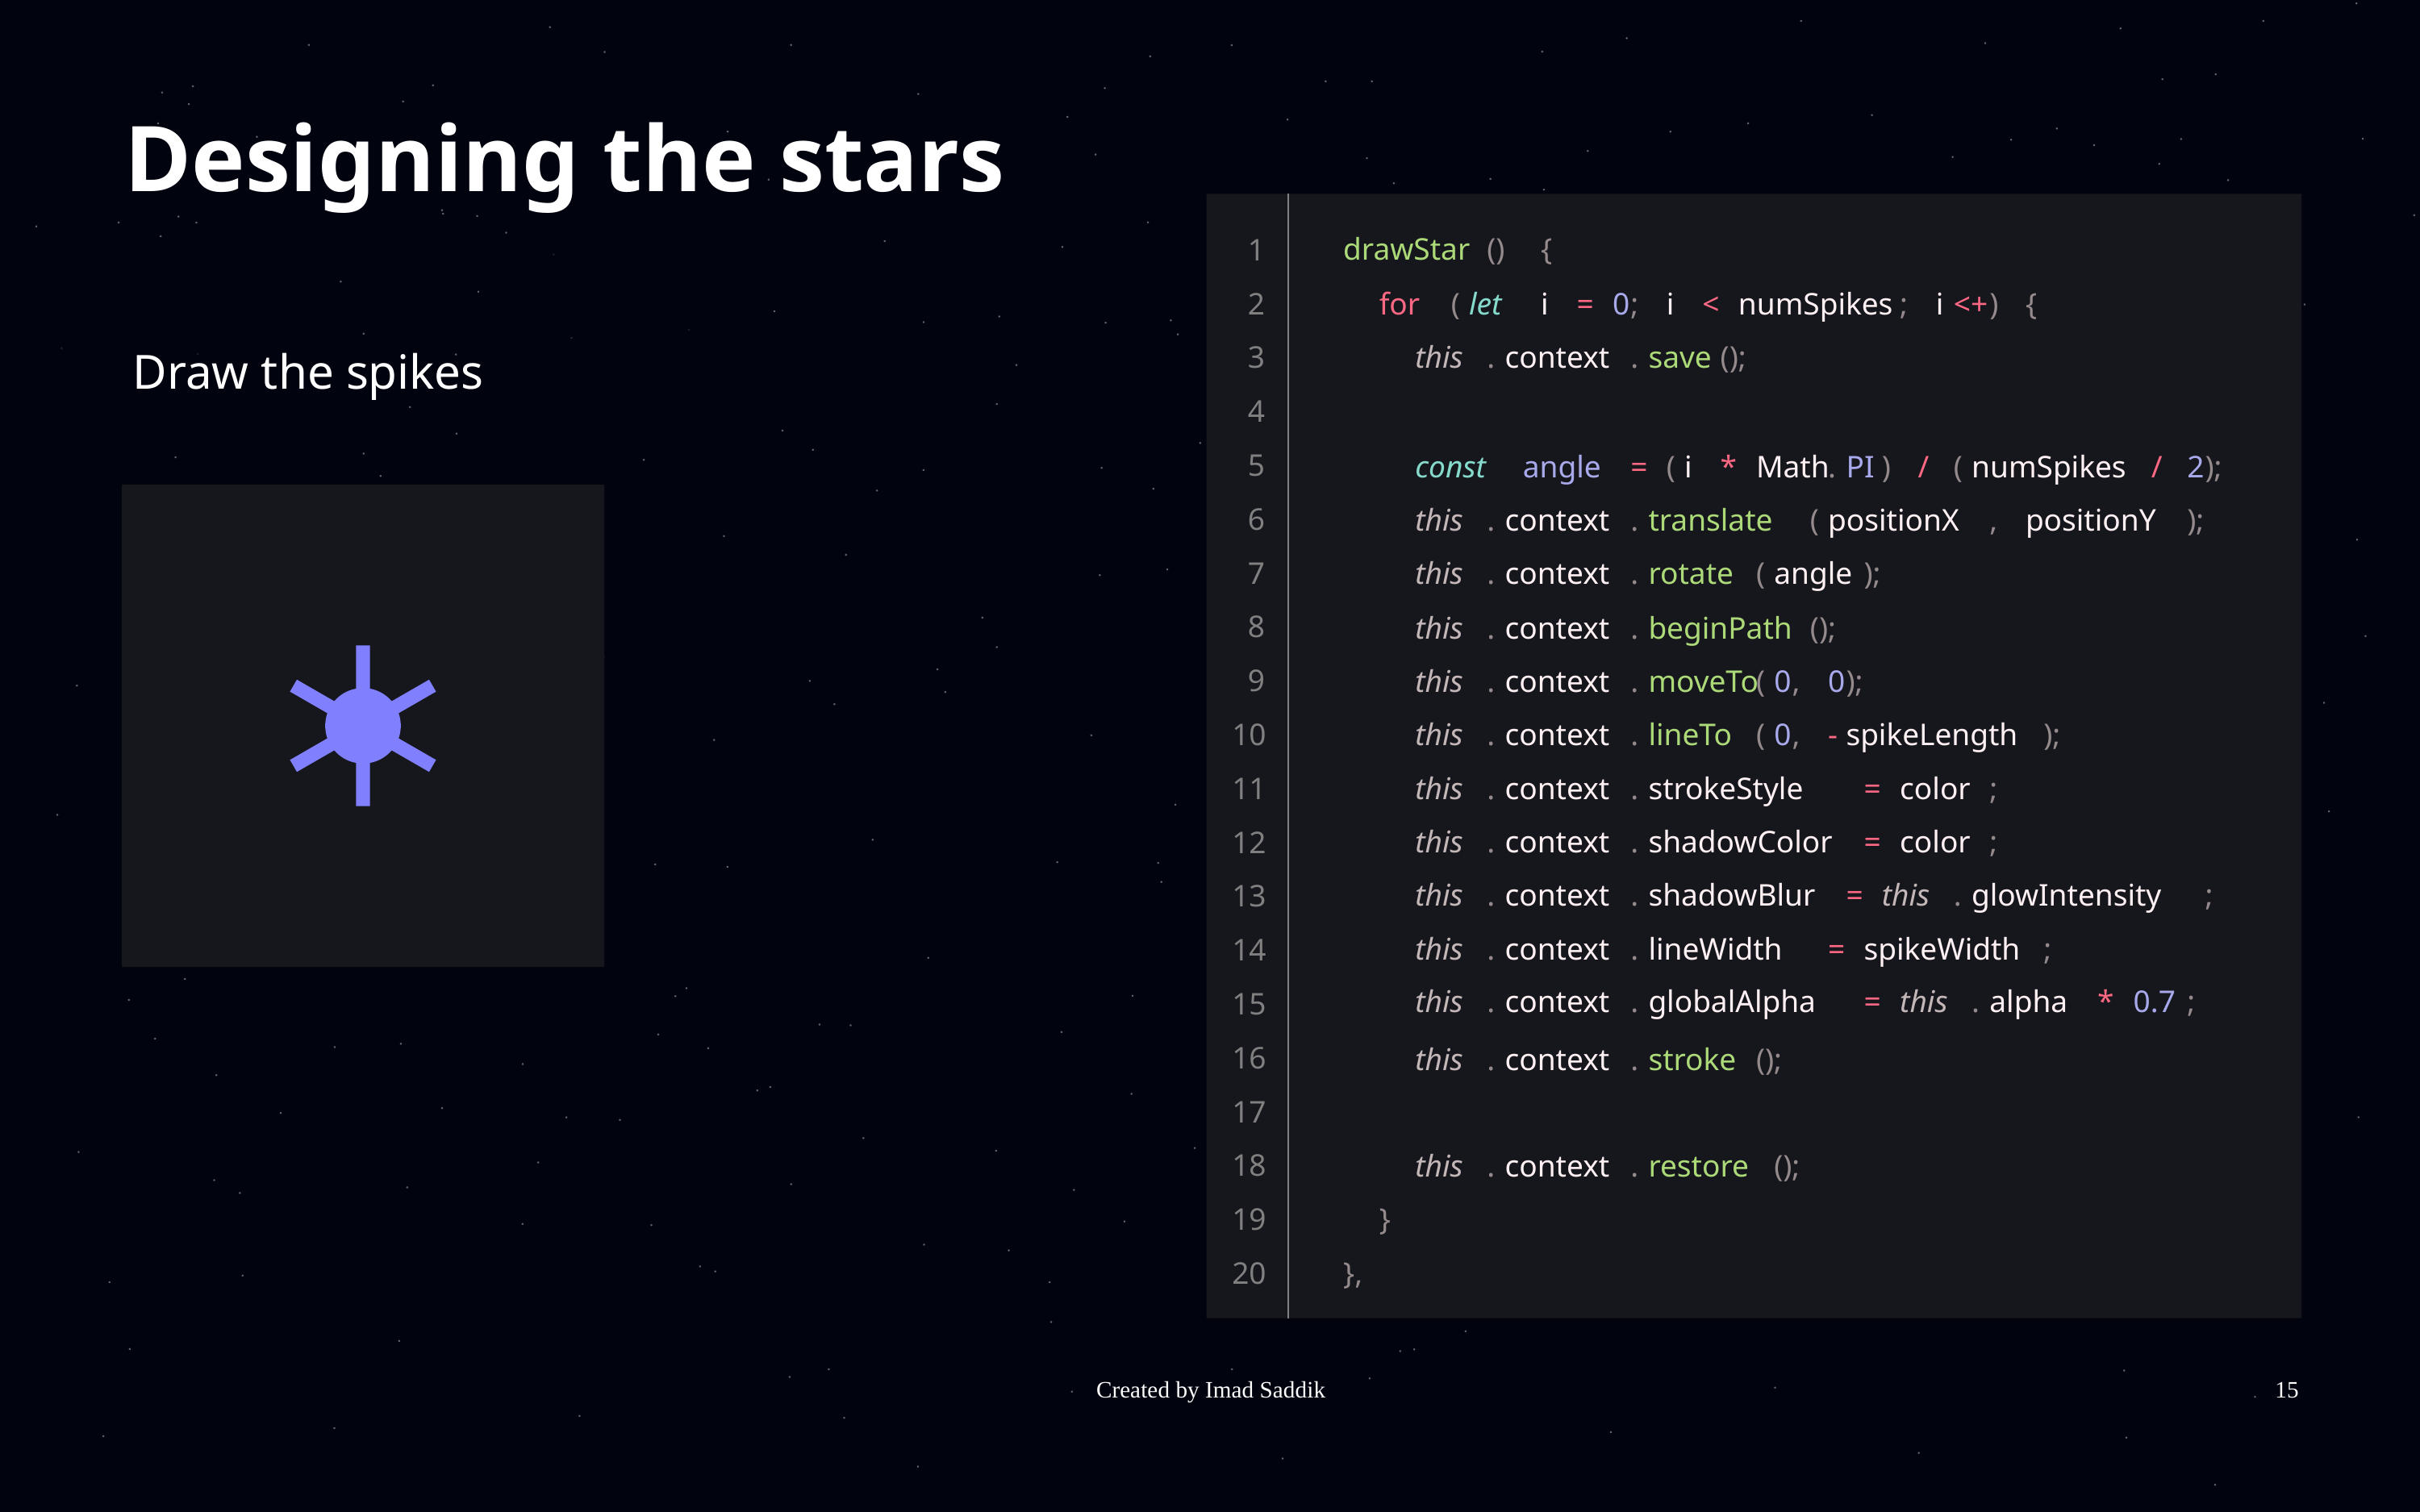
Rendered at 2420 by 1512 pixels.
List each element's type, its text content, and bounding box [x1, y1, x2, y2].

text_box Draw the spikes [121, 301, 727, 454]
picture [1206, 194, 2302, 1318]
picture [121, 484, 606, 968]
text_box Designing the stars [112, 61, 1411, 251]
